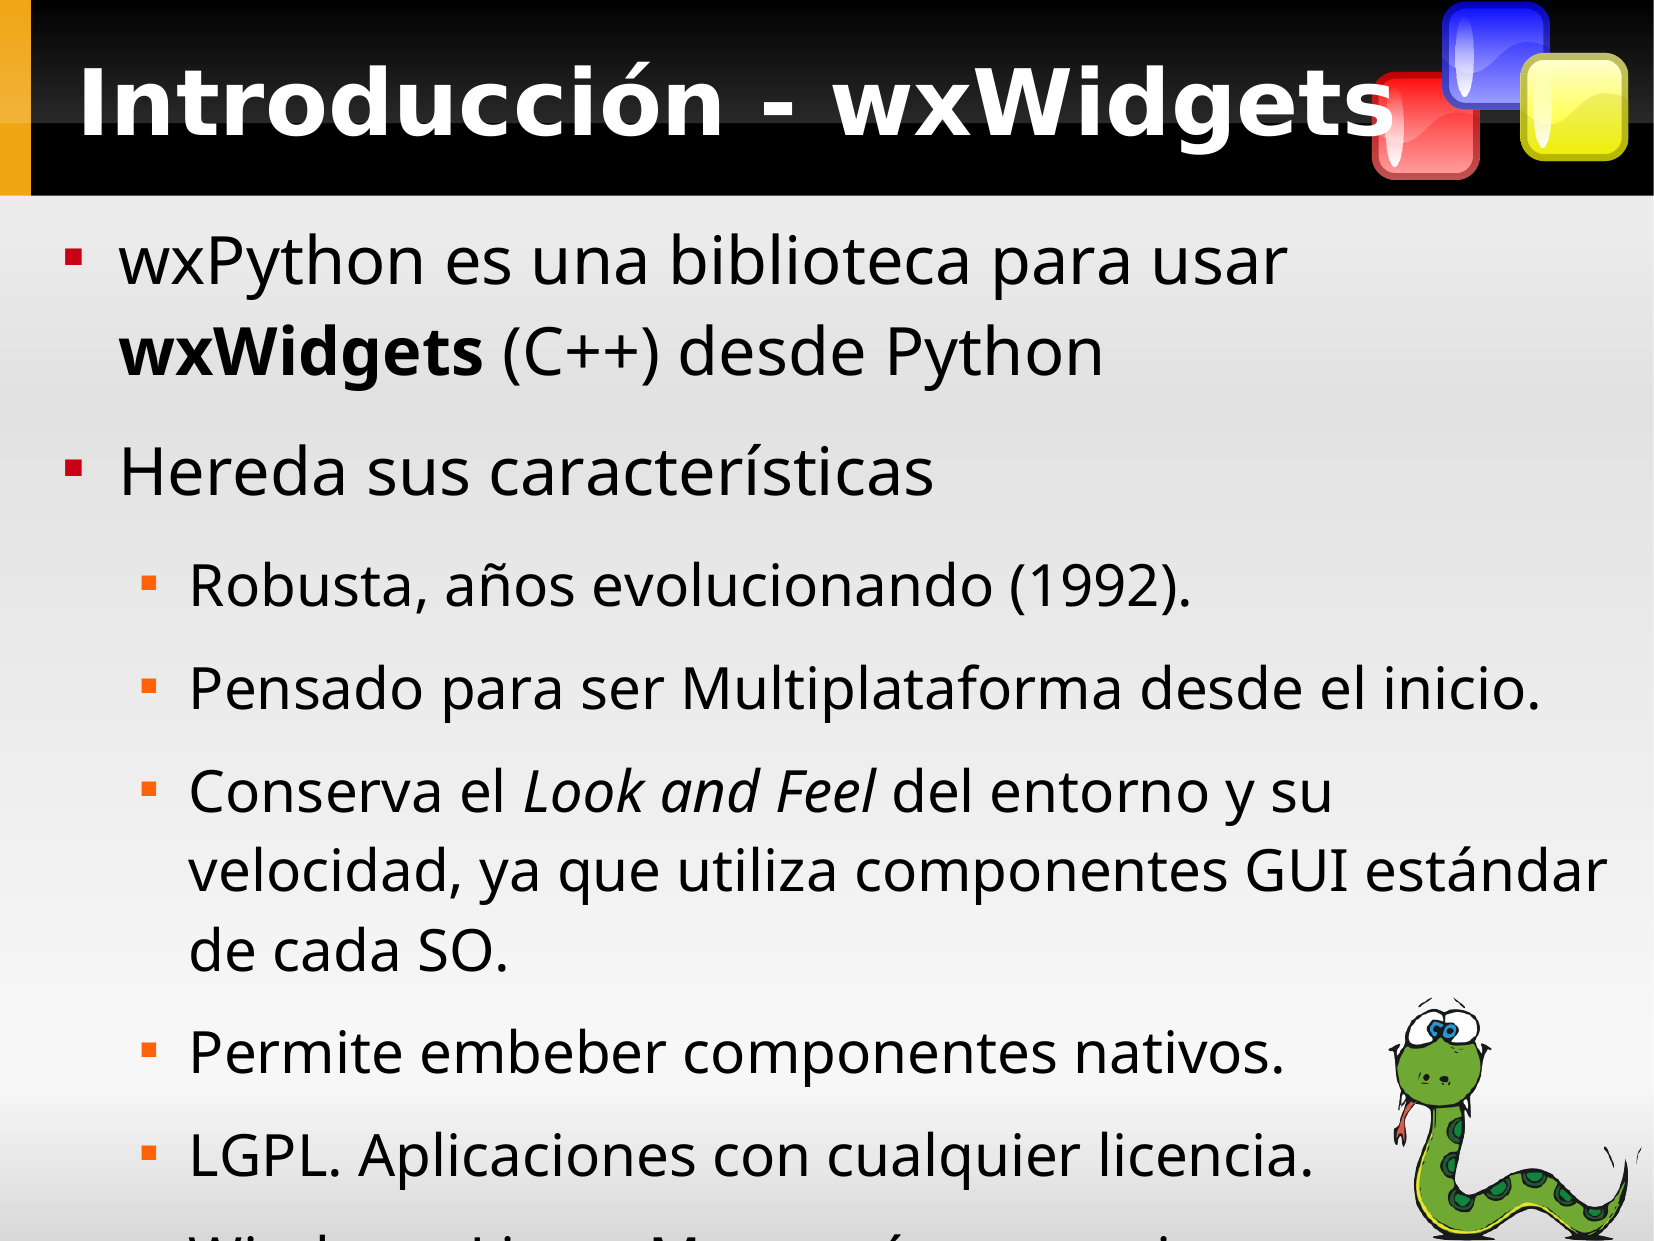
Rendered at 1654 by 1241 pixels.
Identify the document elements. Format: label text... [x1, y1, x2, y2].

title Introducción - wxWidgets [76, 7, 1565, 200]
picture [0, 0, 1654, 1241]
list wxPython es una biblioteca para usar wxWidgets (C++) desde Python Hereda sus características Robusta, años evolucionando (1992). Pensado para ser Multiplataforma desde el inicio. Conserva el Look and Feel del entorno y su velocidad, ya que utiliza componentes GUI estándar de cada SO. Permite embeber componentes nativos. LGPL. Aplicaciones con cualquier licencia. Windows, Linux, Mac y más con casi el mismo código fuente, sólo recompilando. [47, 213, 1619, 1166]
